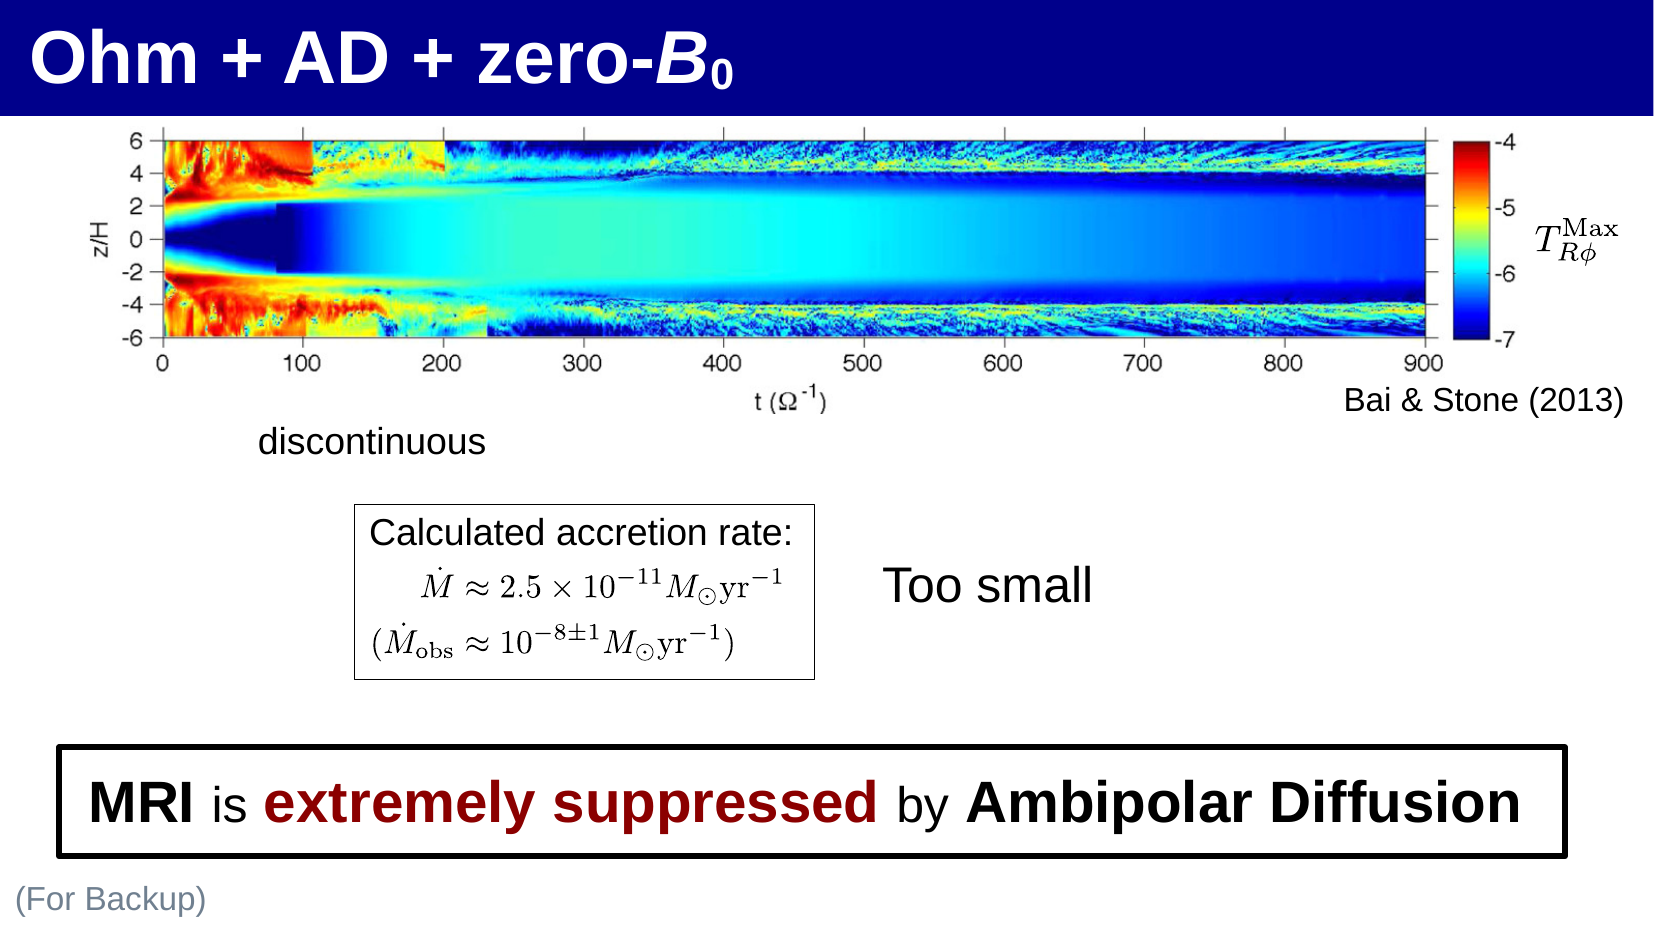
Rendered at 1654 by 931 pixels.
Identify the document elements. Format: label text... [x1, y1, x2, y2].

text_box MRI is extremely suppressed by Ambipolar Diffusion [59, 747, 1565, 857]
text_box discontinuous [243, 413, 502, 471]
text_box [1535, 218, 1619, 266]
text_box Too small [867, 549, 1123, 621]
text_box Ohm + AD + zero-B0 [0, 0, 1654, 116]
picture [88, 126, 1536, 414]
text_box [354, 504, 815, 680]
text_box Bai & Stone (2013) [1328, 373, 1640, 426]
